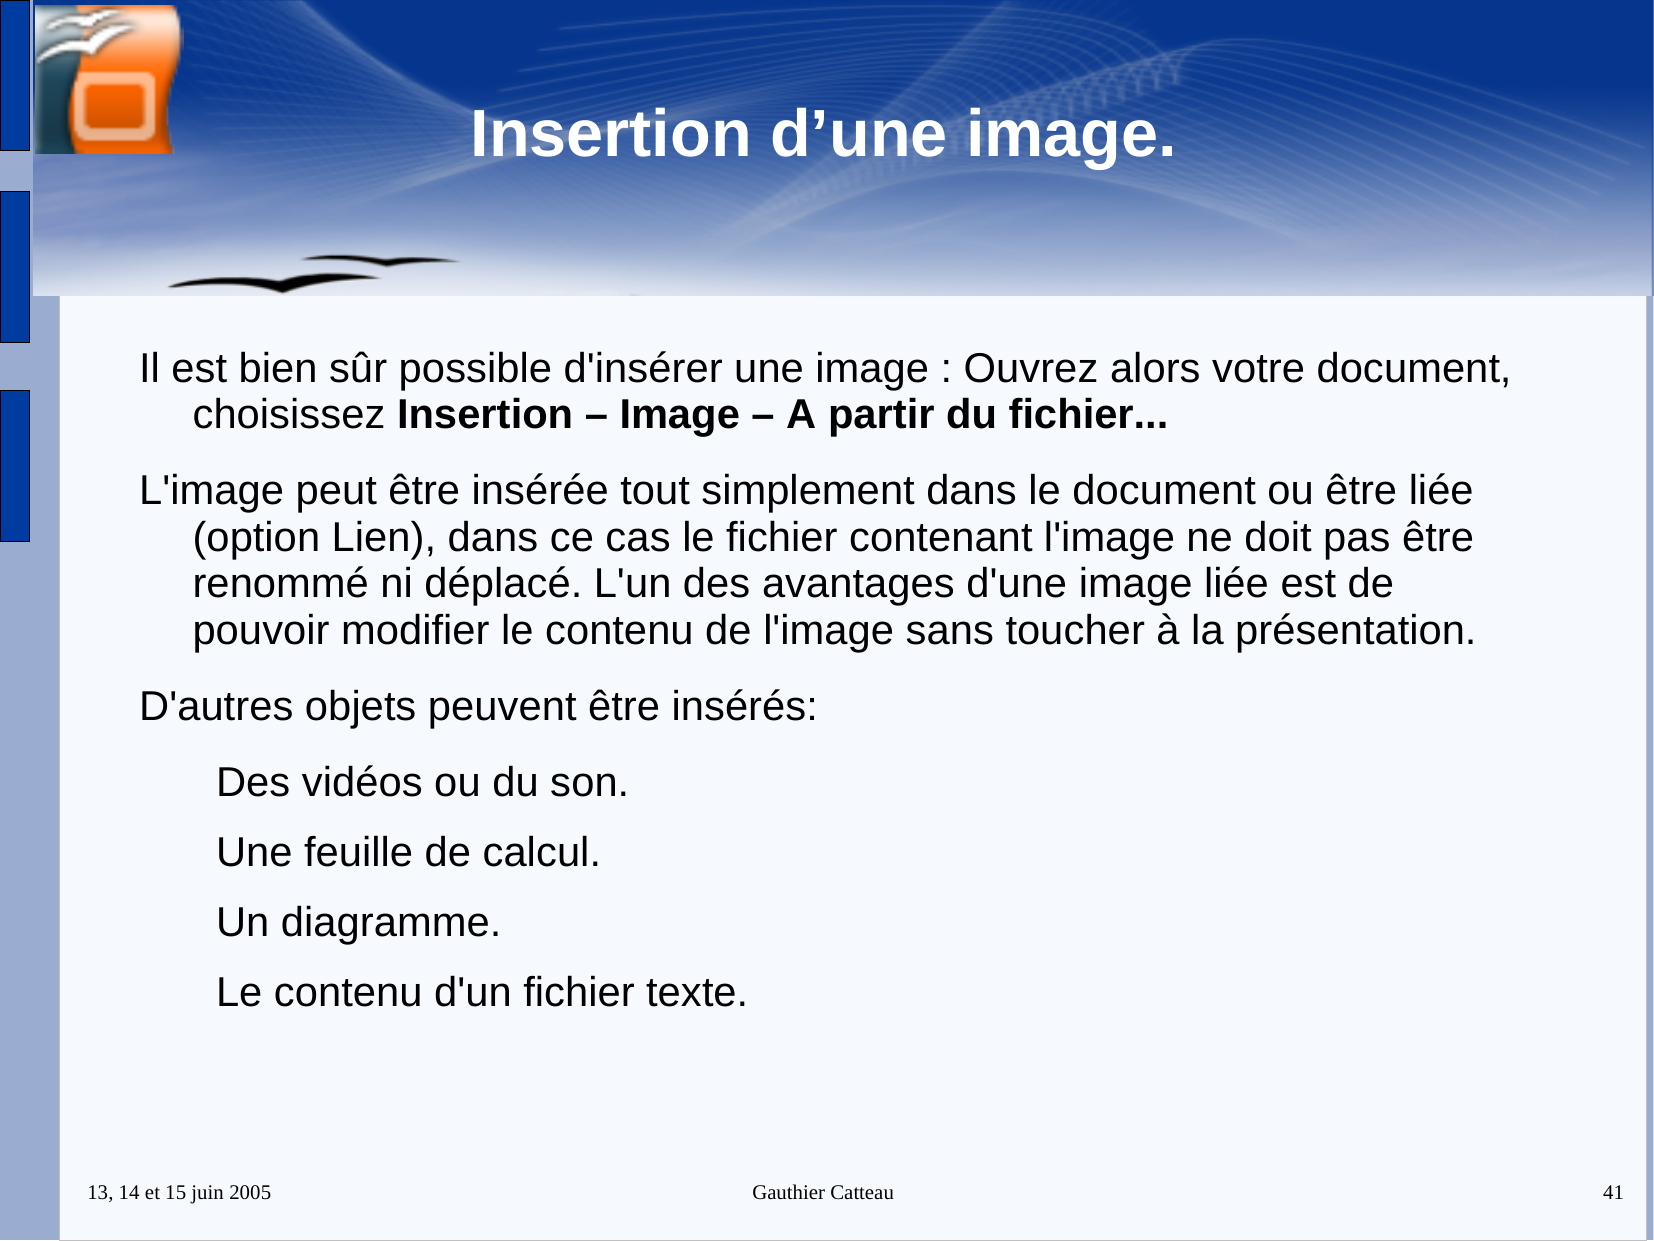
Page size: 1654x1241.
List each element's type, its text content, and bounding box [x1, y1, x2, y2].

picture [33, 0, 1654, 296]
list Il est bien sûr possible d'insérer une image : Ouvrez alors votre document, choisissez Insertion – Image – A partir du fichier... L'image peut être insérée tout simplement dans le document ou être liée (option Lien), dans ce cas le fichier contenant l'image ne doit pas être renommé ni déplacé. L'un des avantages d'une image liée est de pouvoir modifier le contenu de l'image sans toucher à la présentation. D'autres objets peuvent être insérés: Des vidéos ou du son. Une feuille de calcul. Un diagramme. Le contenu d'un fichier texte. [121, 344, 1534, 1127]
title Insertion d’une image. [118, 29, 1531, 237]
